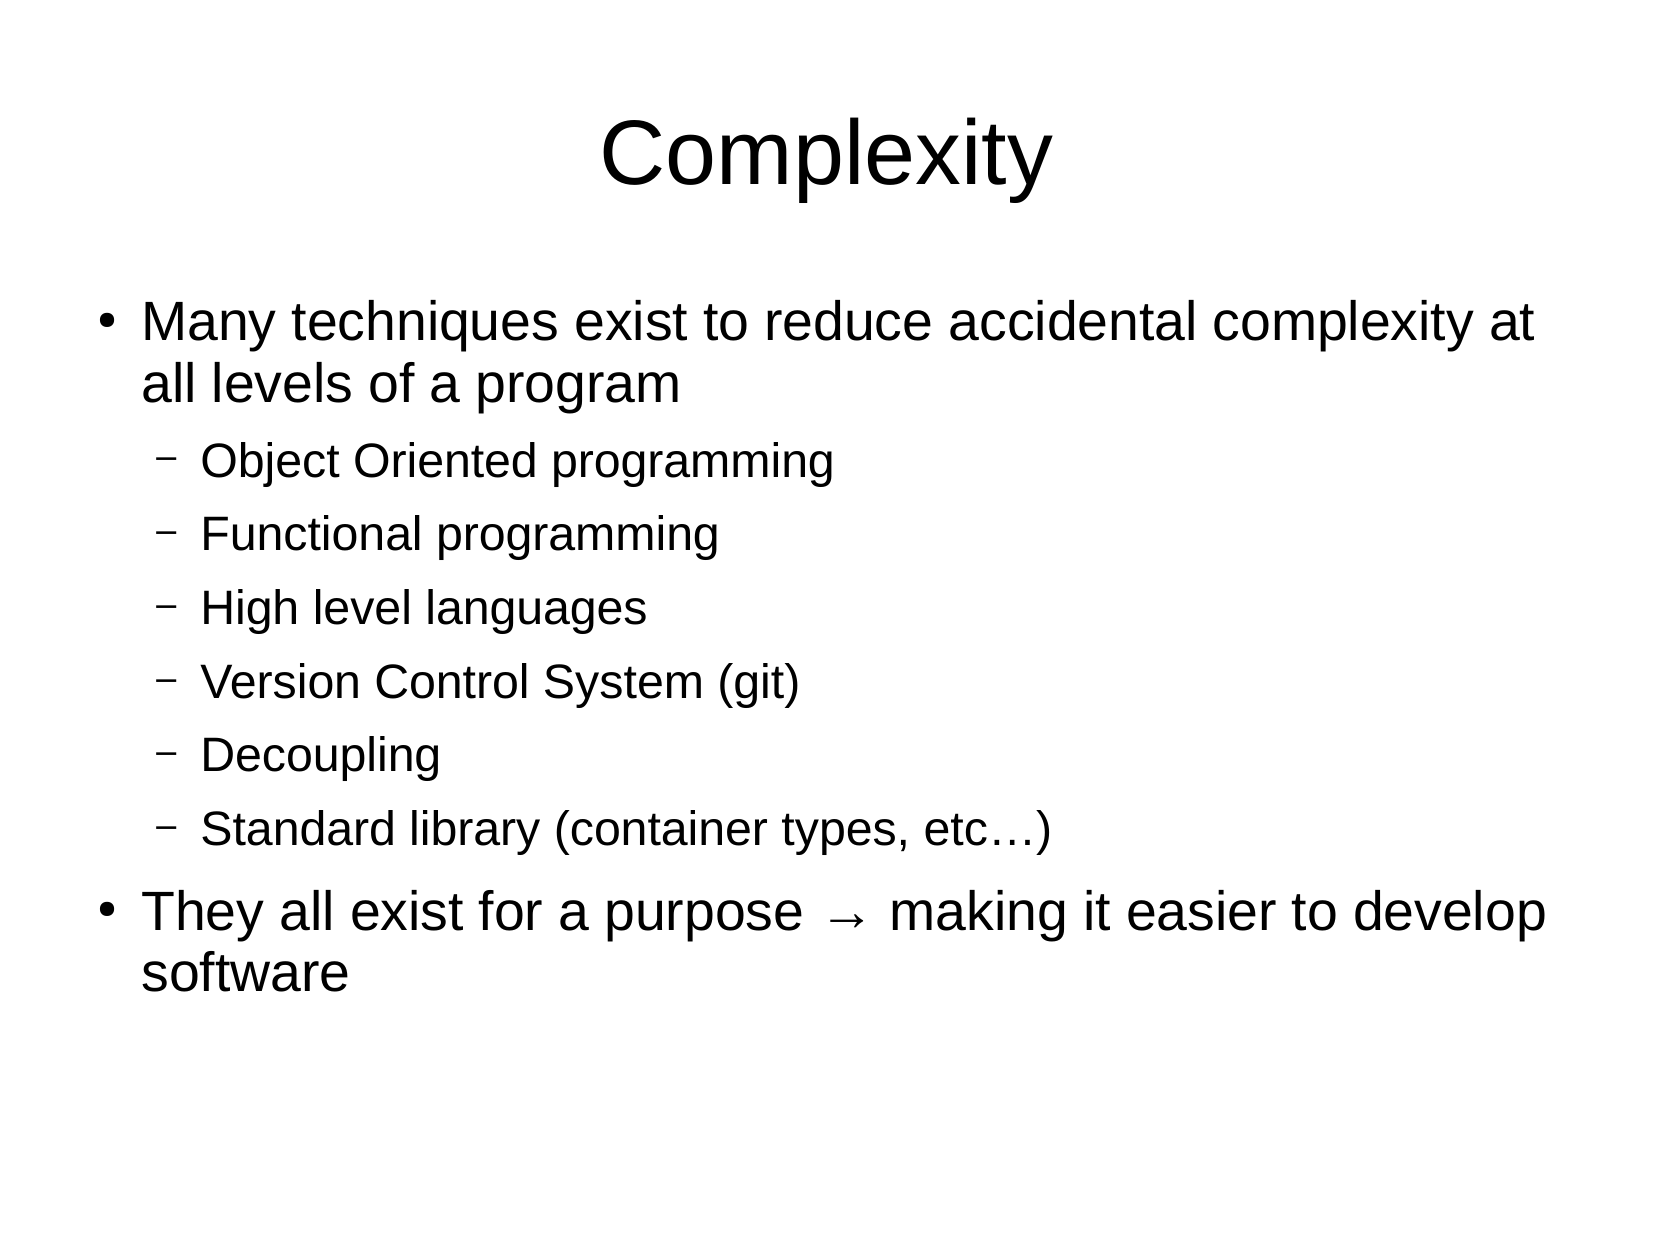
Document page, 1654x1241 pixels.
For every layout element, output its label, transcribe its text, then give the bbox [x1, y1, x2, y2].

title Complexity [82, 49, 1571, 257]
list Many techniques exist to reduce accidental complexity at all levels of a program Object Oriented programming Functional programming High level languages Version Control System (git) Decoupling Standard library (container types, etc…) They all exist for a purpose → making it easier to develop software [82, 290, 1571, 1010]
